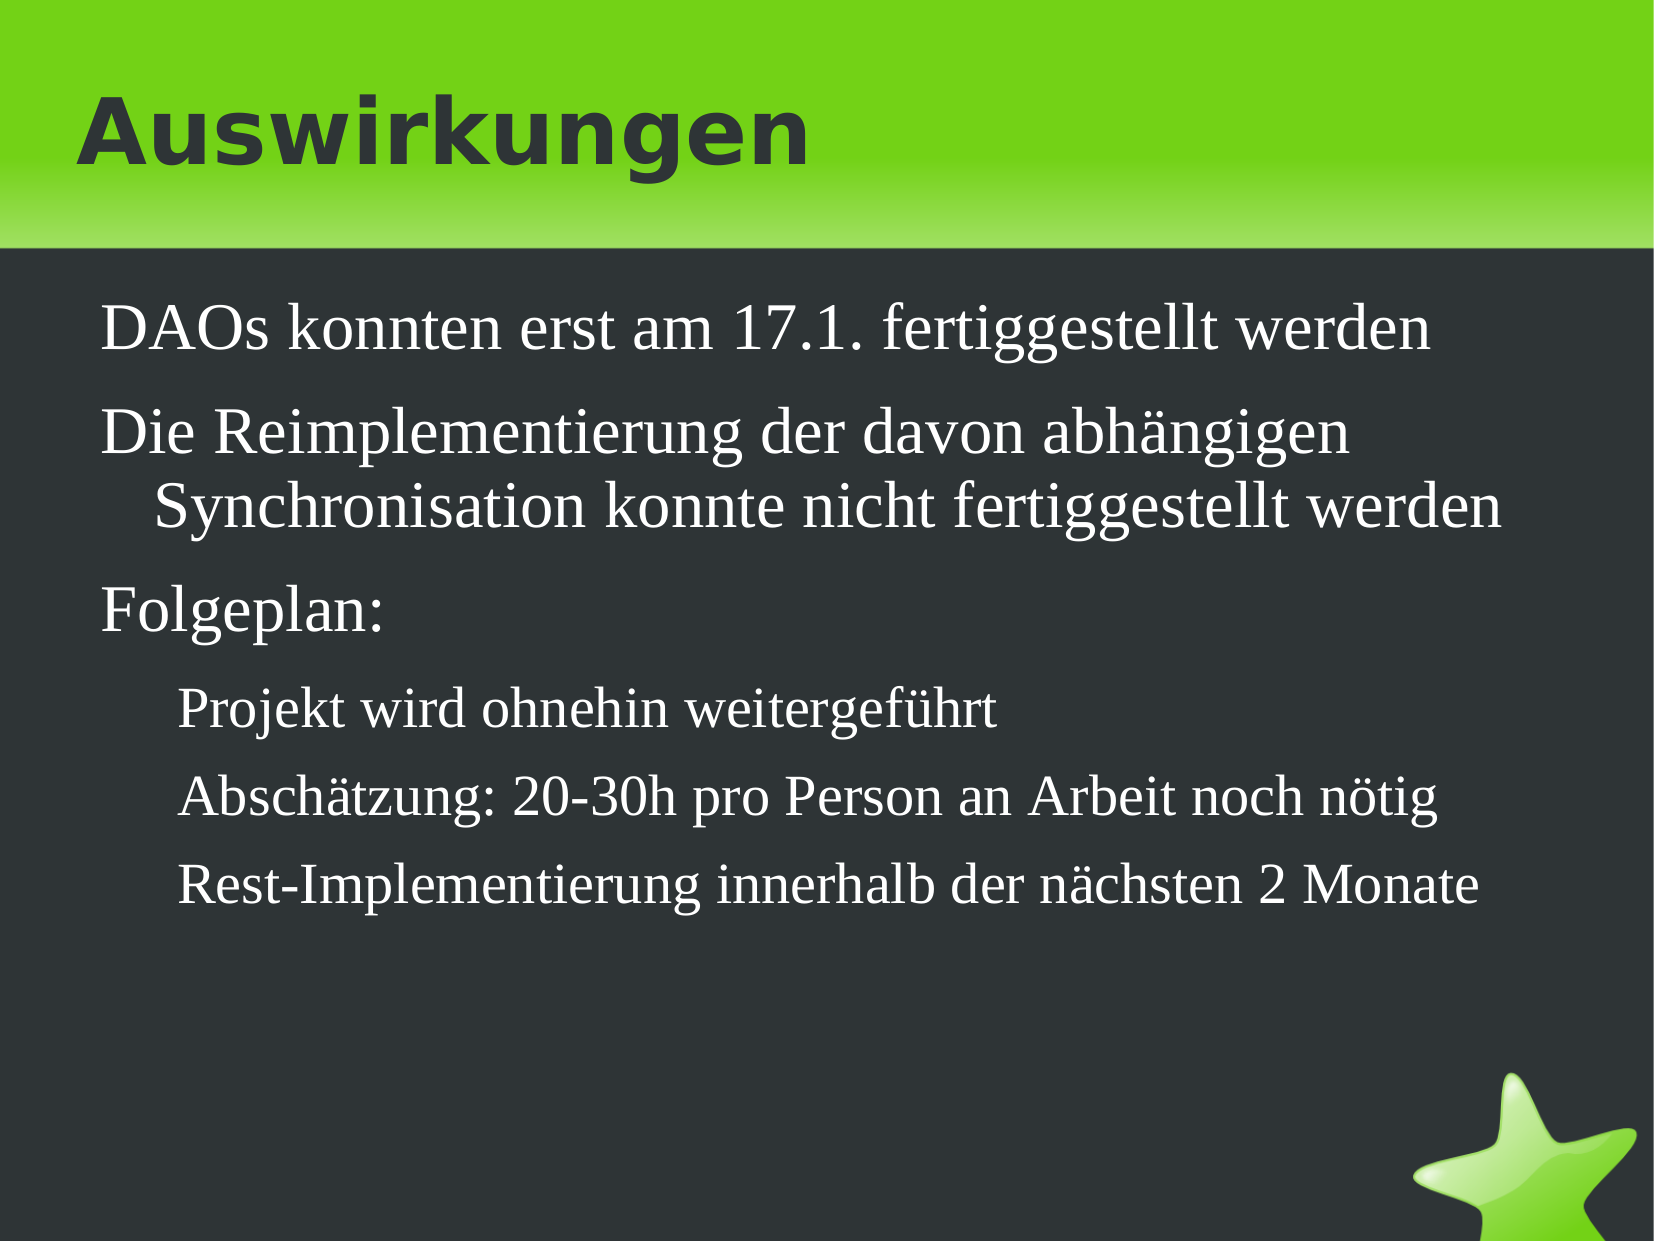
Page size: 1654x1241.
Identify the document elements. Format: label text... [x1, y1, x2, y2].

picture [0, 0, 1654, 1241]
title Auswirkungen [76, 36, 1565, 229]
list DAOs konnten erst am 17.1. fertiggestellt werden Die Reimplementierung der davon abhängigen Synchronisation konnte nicht fertiggestellt werden Folgeplan: Projekt wird ohnehin weitergeführt Abschätzung: 20-30h pro Person an Arbeit noch nötig Rest-Implementierung innerhalb der nächsten 2 Monate [82, 290, 1571, 1094]
